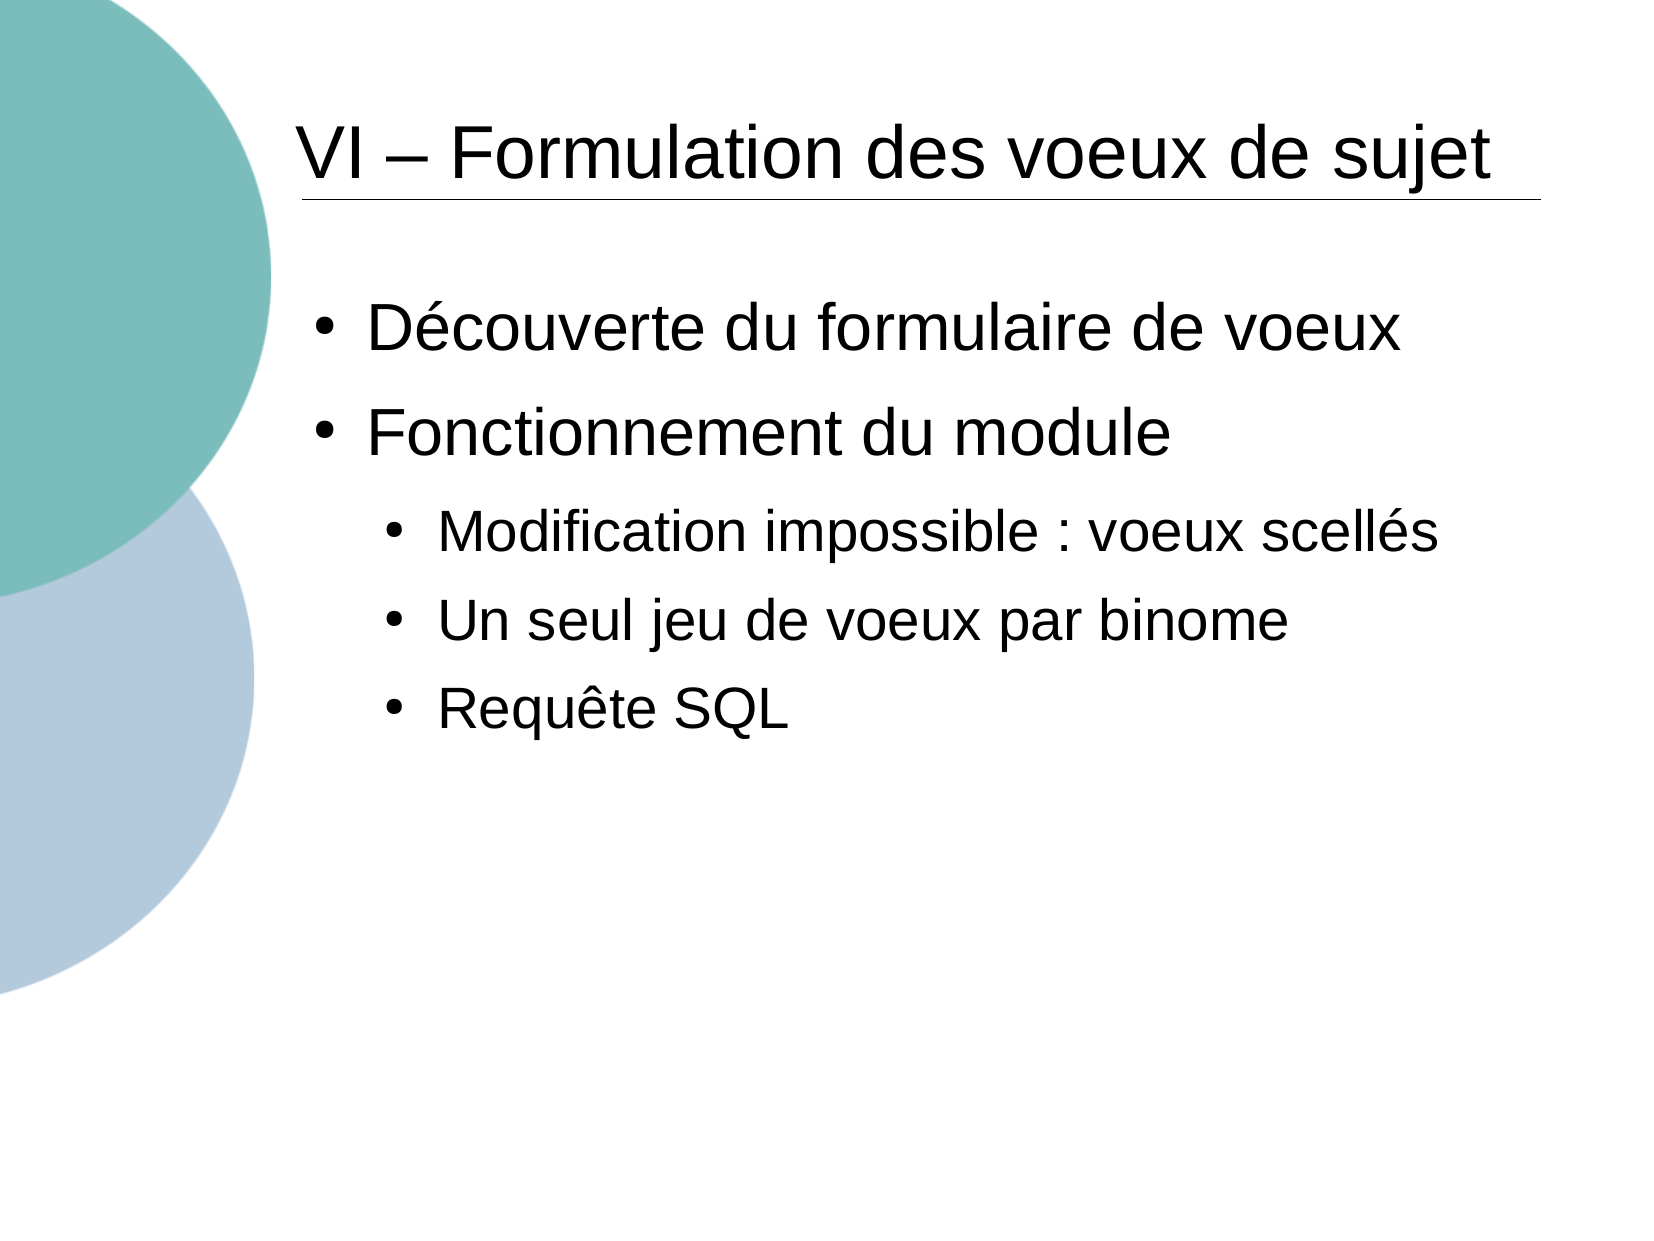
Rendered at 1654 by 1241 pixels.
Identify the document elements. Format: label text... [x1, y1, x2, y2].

picture [0, 0, 1654, 1241]
title VI – Formulation des voeux de sujet [295, 56, 1571, 250]
list Découverte du formulaire de voeux Fonctionnement du module Modification impossible : voeux scellés Un seul jeu de voeux par binome Requête SQL [295, 290, 1571, 1094]
table_header [302, 200, 1541, 257]
